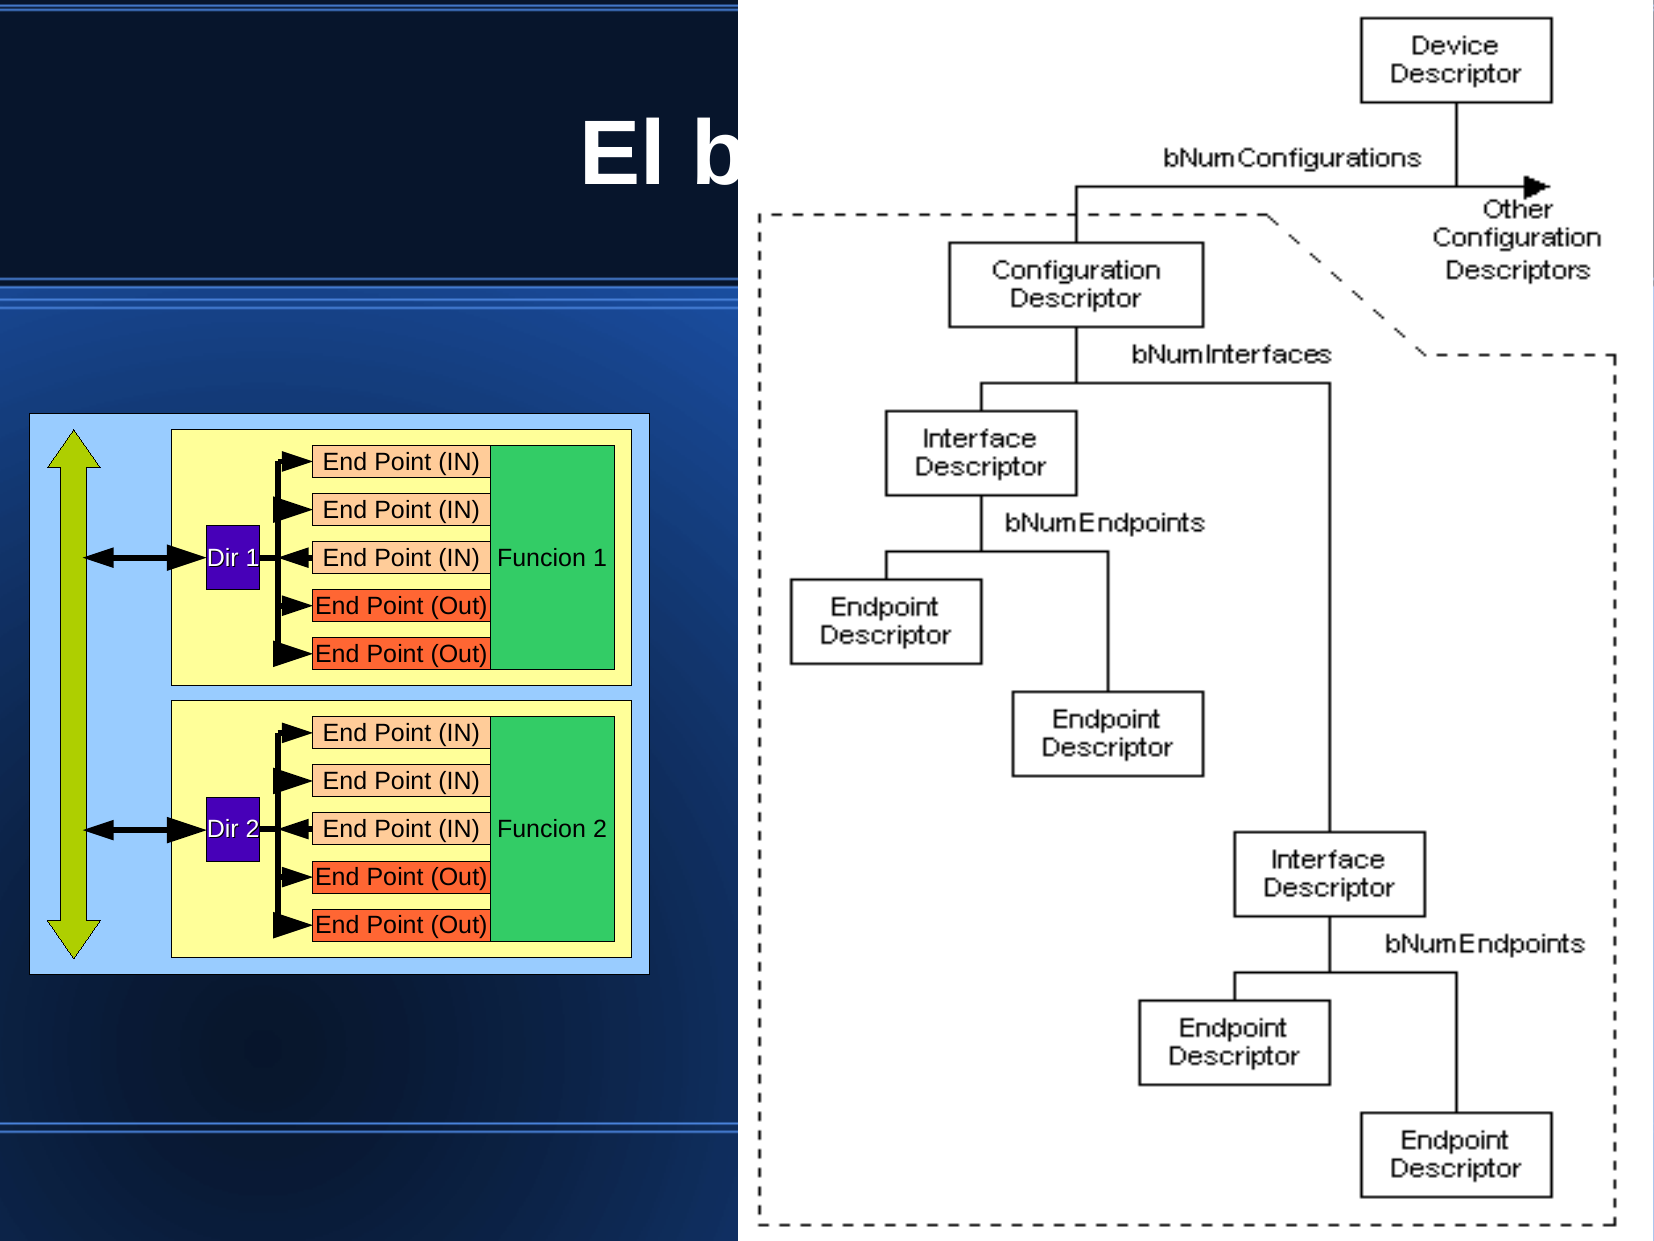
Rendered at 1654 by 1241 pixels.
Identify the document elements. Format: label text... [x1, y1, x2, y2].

title El bus USB [82, 49, 738, 257]
text_box End Point (Out) [312, 589, 490, 622]
text_box End Point (IN) [312, 764, 490, 797]
text_box End Point (IN) [312, 493, 490, 526]
text_box End Point (IN) [312, 541, 490, 574]
text_box Dir 2 [206, 797, 260, 862]
text_box Funcion 2 [490, 716, 615, 942]
text_box End Point (IN) [312, 445, 490, 478]
text_box Funcion 1 [490, 445, 615, 670]
text_box End Point (Out) [312, 637, 490, 670]
text_box Dir 1 [206, 525, 260, 590]
text_box End Point (Out) [312, 861, 490, 894]
text_box End Point (IN) [312, 812, 490, 845]
text_box End Point (IN) [312, 716, 490, 749]
text_box [29, 413, 650, 975]
text_box End Point (Out) [312, 909, 490, 942]
picture [0, 0, 1654, 1241]
